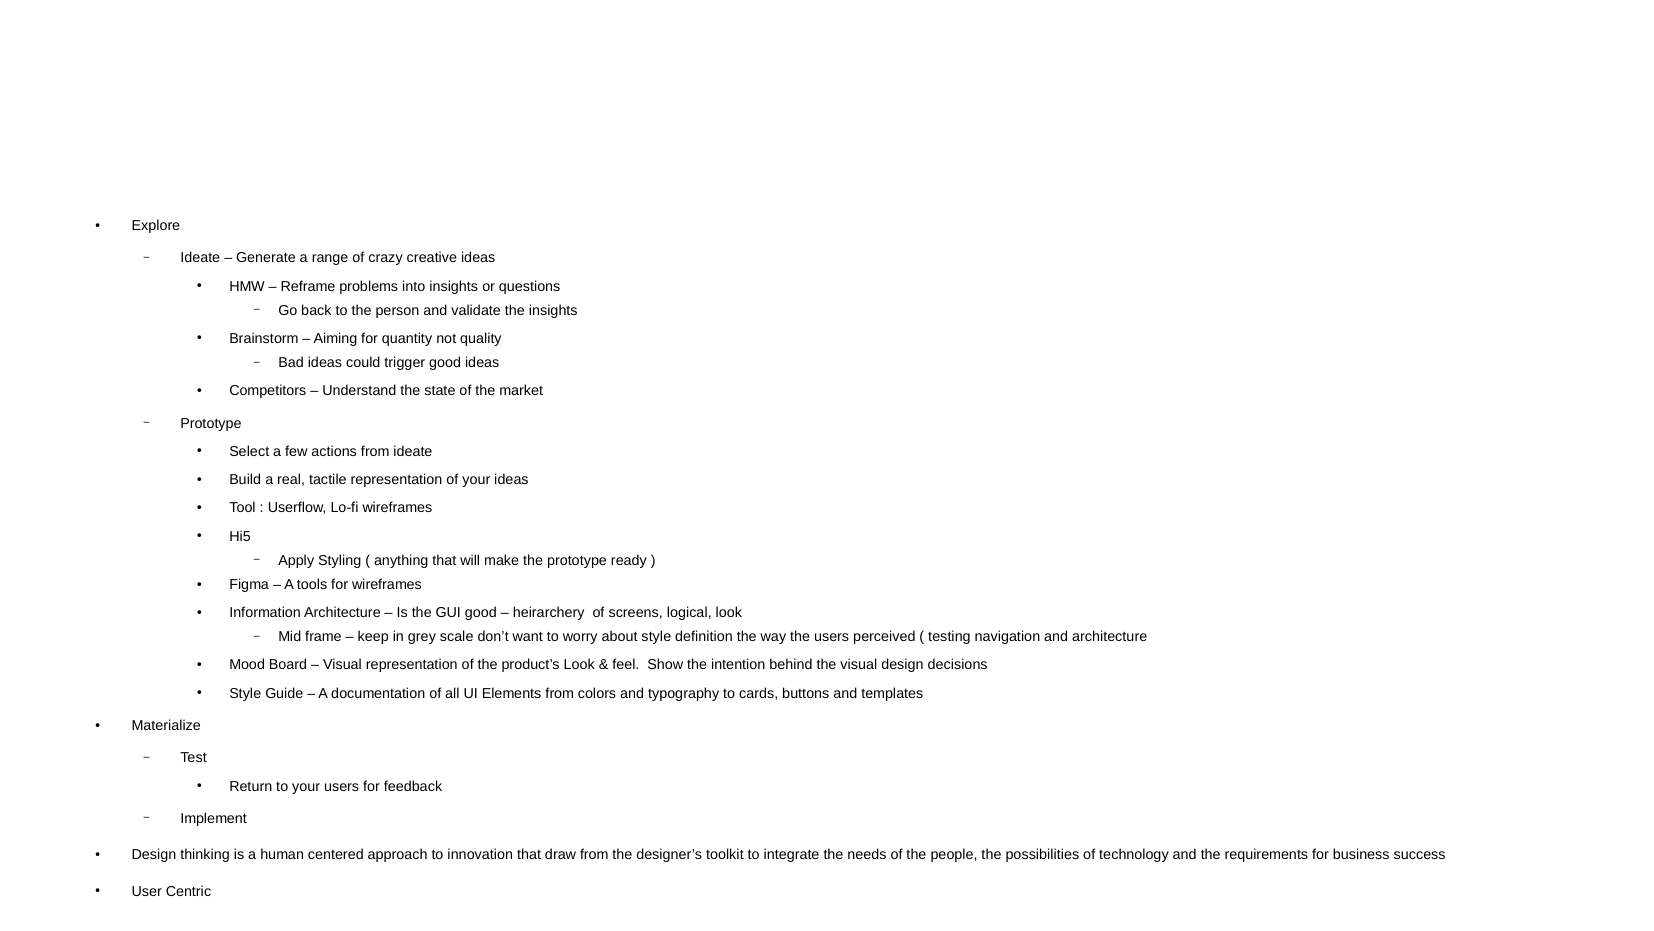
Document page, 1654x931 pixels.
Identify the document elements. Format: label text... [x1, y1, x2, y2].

list Explore Ideate – Generate a range of crazy creative ideas HMW – Reframe problems into insights or questions Go back to the person and validate the insights Brainstorm – Aiming for quantity not quality Bad ideas could trigger good ideas Competitors – Understand the state of the market Prototype Select a few actions from ideate Build a real, tactile representation of your ideas Tool : Userflow, Lo-fi wireframes Hi5 Apply Styling ( anything that will make the prototype ready ) Figma – A tools for wireframes Information Architecture – Is the GUI good – heirarchery of screens, logical, look Mid frame – keep in grey scale don’t want to worry about style definition the way the users perceived ( testing navigation and architecture Mood Board – Visual representation of the product’s Look & feel. Show the intention behind the visual design decisions Style Guide – A documentation of all UI Elements from colors and typography to cards, buttons and templates Materialize Test Return to your users for feedback Implement Design thinking is a human centered approach to innovation that draw from the designer’s toolkit to integrate the needs of the people, the possibilities of technology and the requirements for business success User Centric [82, 217, 1613, 901]
